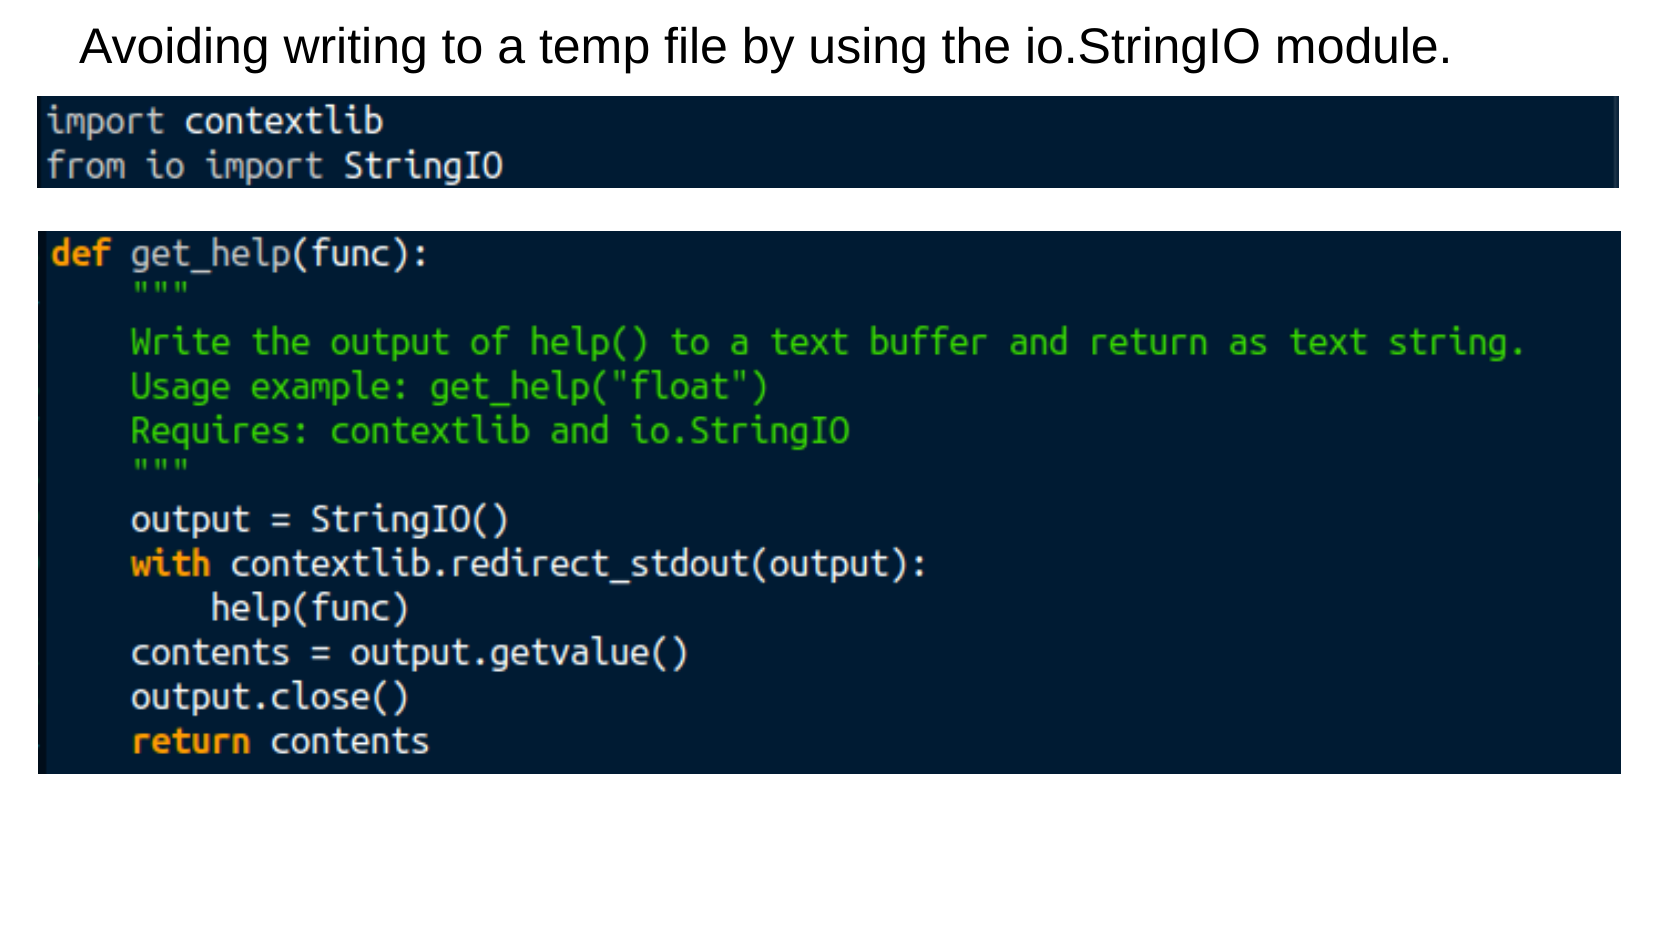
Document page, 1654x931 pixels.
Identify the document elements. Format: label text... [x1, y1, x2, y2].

list Avoiding writing to a temp file by using the io.StringIO module. [79, 18, 1568, 96]
picture [37, 96, 1619, 188]
picture [38, 231, 1621, 774]
